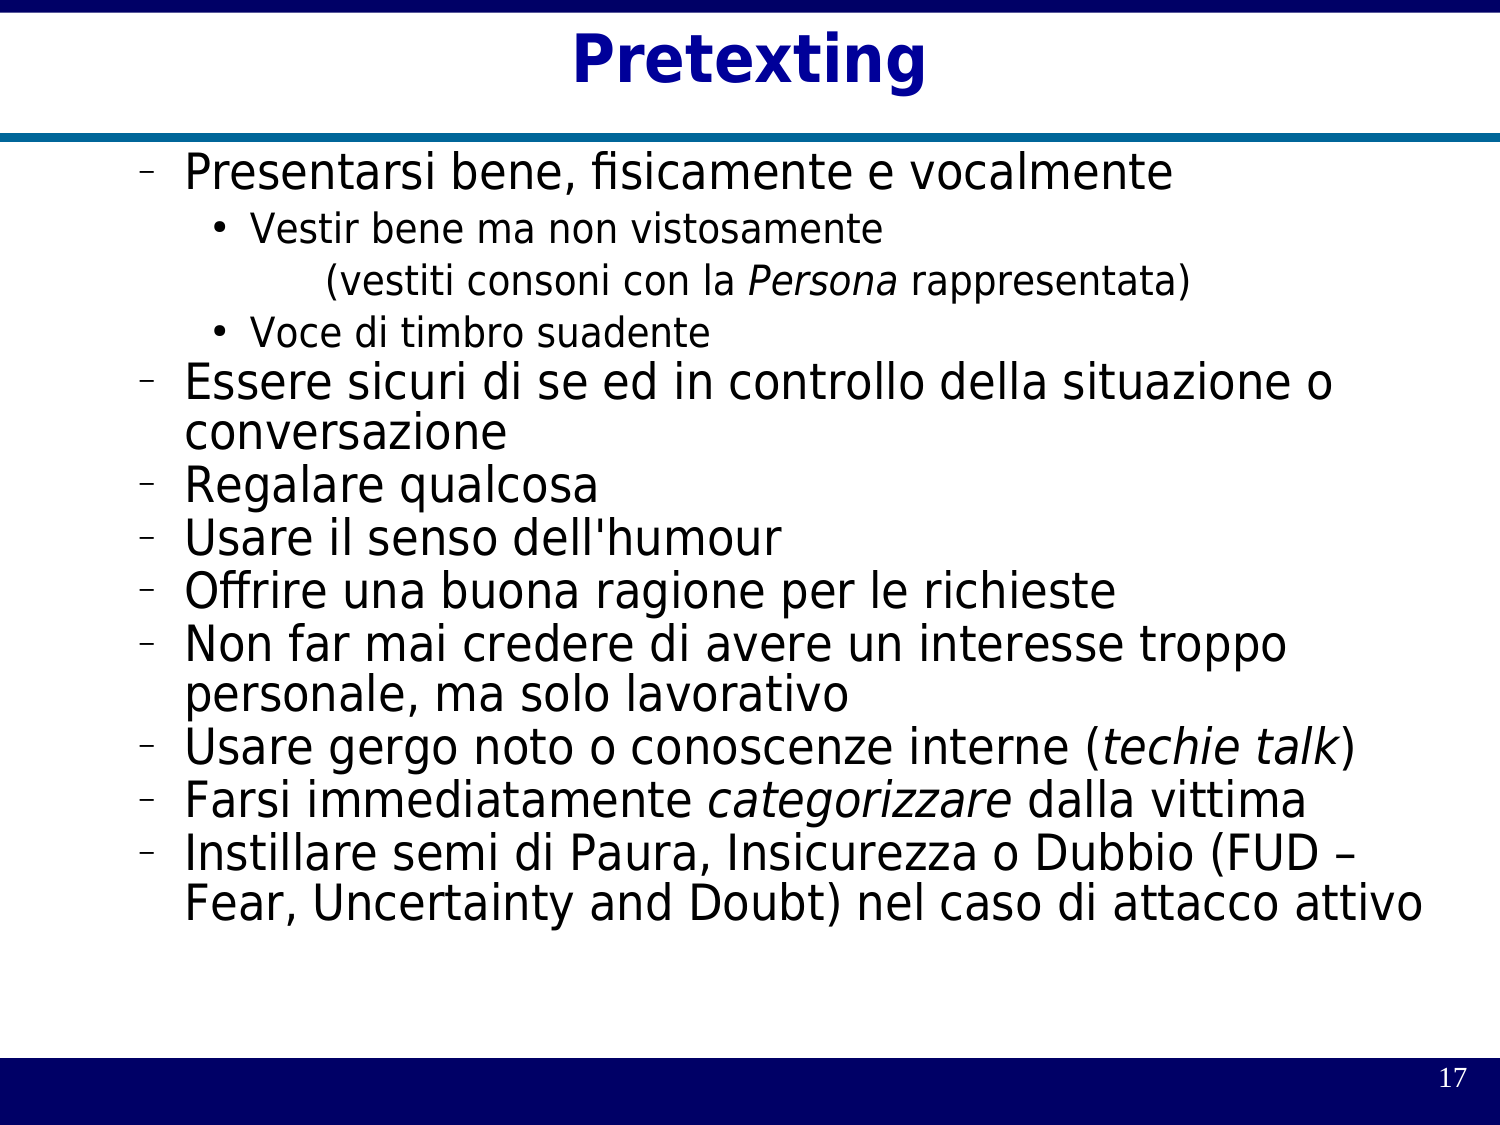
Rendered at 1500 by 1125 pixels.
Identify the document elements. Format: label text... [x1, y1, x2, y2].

list Presentarsi bene, fisicamente e vocalmente Vestir bene ma non vistosamente (vestiti consoni con la Persona rappresentata) Voce di timbro suadente Essere sicuri di se ed in controllo della situazione o conversazione Regalare qualcosa Usare il senso dell'humour Offrire una buona ragione per le richieste Non far mai credere di avere un interesse troppo personale, ma solo lavorativo Usare gergo noto o conoscenze interne (techie talk) Farsi immediatamente categorizzare dalla vittima Instillare semi di Paura, Insicurezza o Dubbio (FUD – Fear, Uncertainty and Doubt) nel caso di attacco attivo [62, 150, 1438, 967]
title Pretexting [62, 0, 1438, 126]
